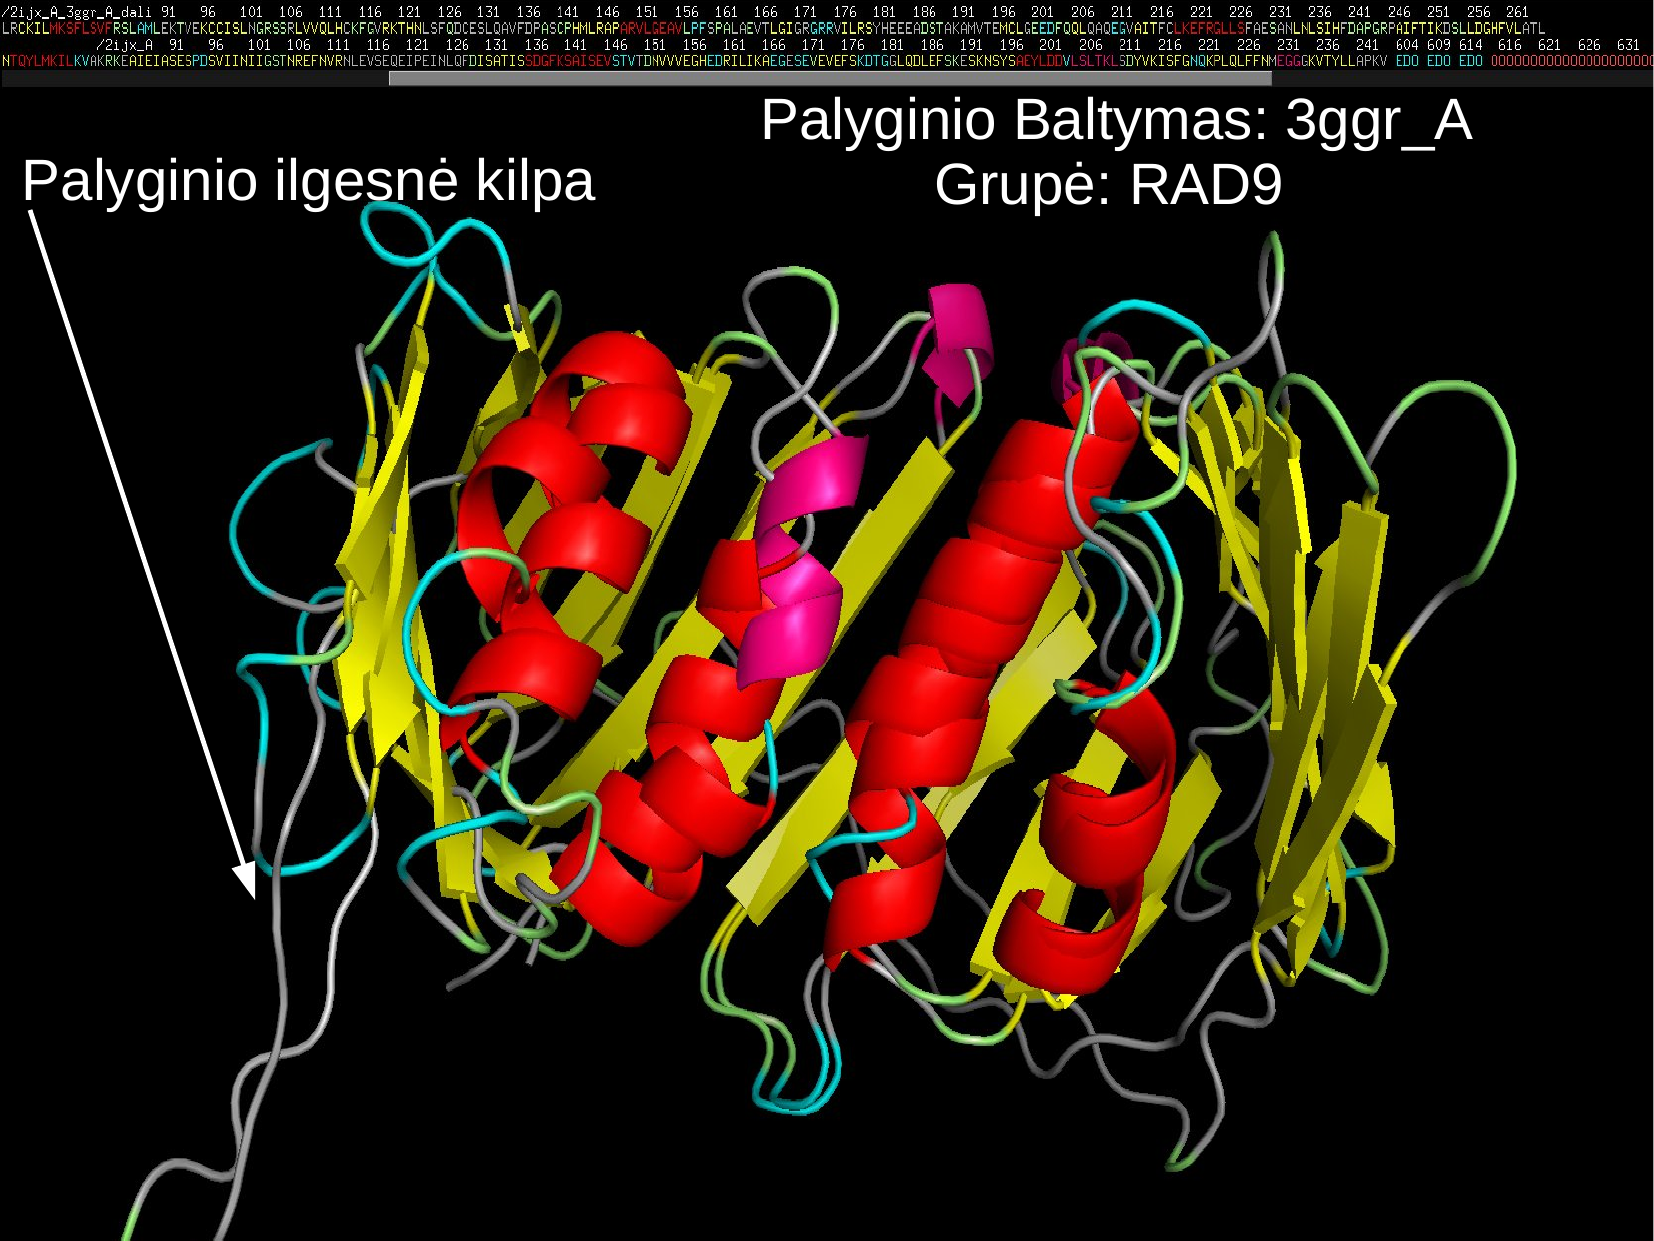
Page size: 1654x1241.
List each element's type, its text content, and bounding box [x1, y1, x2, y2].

picture [0, 0, 1654, 1241]
text_box Palyginio Baltymas: 3ggr_A Grupė: RAD9 [870, 47, 1366, 257]
text_box Palyginio ilgesnė kilpa [61, 75, 557, 285]
